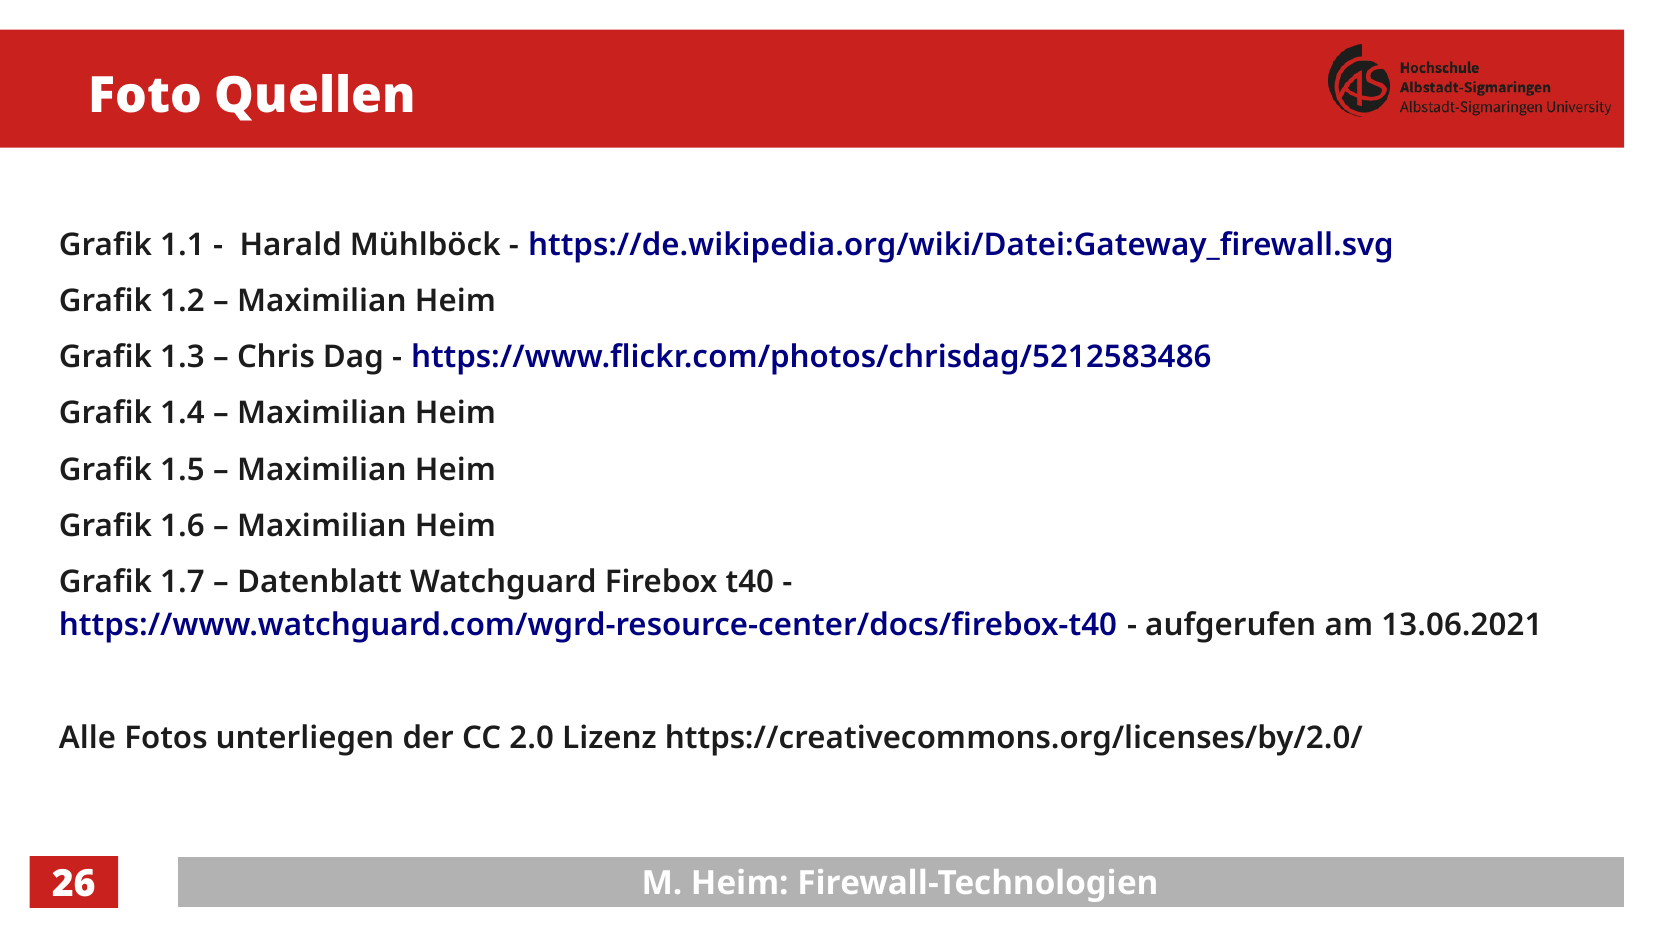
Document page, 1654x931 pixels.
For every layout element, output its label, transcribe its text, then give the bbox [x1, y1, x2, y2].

title Foto Quellen [88, 53, 1359, 128]
list Grafik 1.1 - Harald Mühlböck - https://de.wikipedia.org/wiki/Datei:Gateway_firewall.svg Grafik 1.2 – Maximilian Heim Grafik 1.3 – Chris Dag - https://www.flickr.com/photos/chrisdag/5212583486 Grafik 1.4 – Maximilian Heim Grafik 1.5 – Maximilian Heim Grafik 1.6 – Maximilian Heim Grafik 1.7 – Datenblatt Watchguard Firebox t40 - https://www.watchguard.com/wgrd-resource-center/docs/firebox-t40 - aufgerufen am 13.06.2021 Alle Fotos unterliegen der CC 2.0 Lizenz https://creativecommons.org/licenses/by/2.0/ [59, 221, 1565, 798]
picture [1328, 0, 1611, 162]
